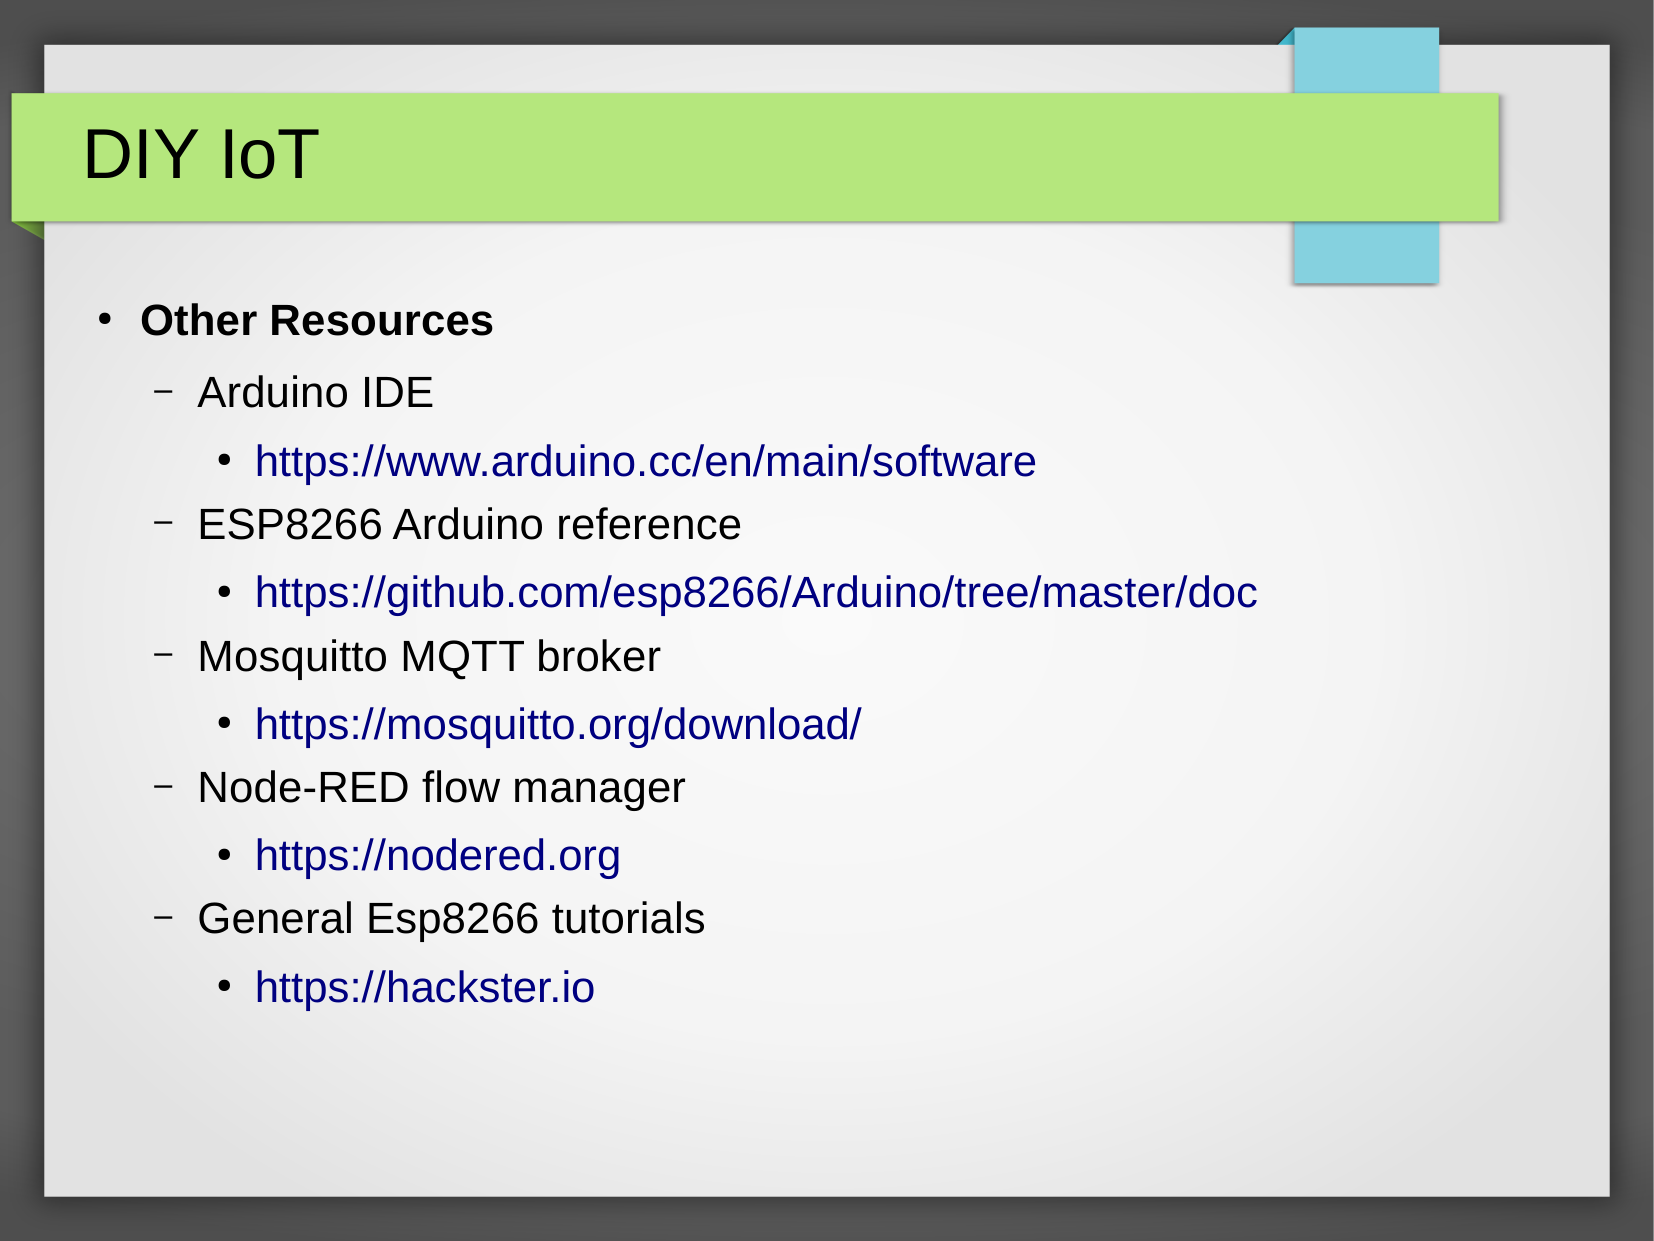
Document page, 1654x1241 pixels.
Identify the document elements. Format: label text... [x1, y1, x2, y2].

list Other Resources Arduino IDE https://www.arduino.cc/en/main/software ESP8266 Arduino reference https://github.com/esp8266/Arduino/tree/master/doc Mosquitto MQTT broker https://mosquitto.org/download/ Node-RED flow manager https://nodered.org General Esp8266 tutorials https://hackster.io [82, 295, 1571, 1015]
picture [0, 0, 1654, 1241]
title DIY IoT [82, 94, 1264, 213]
